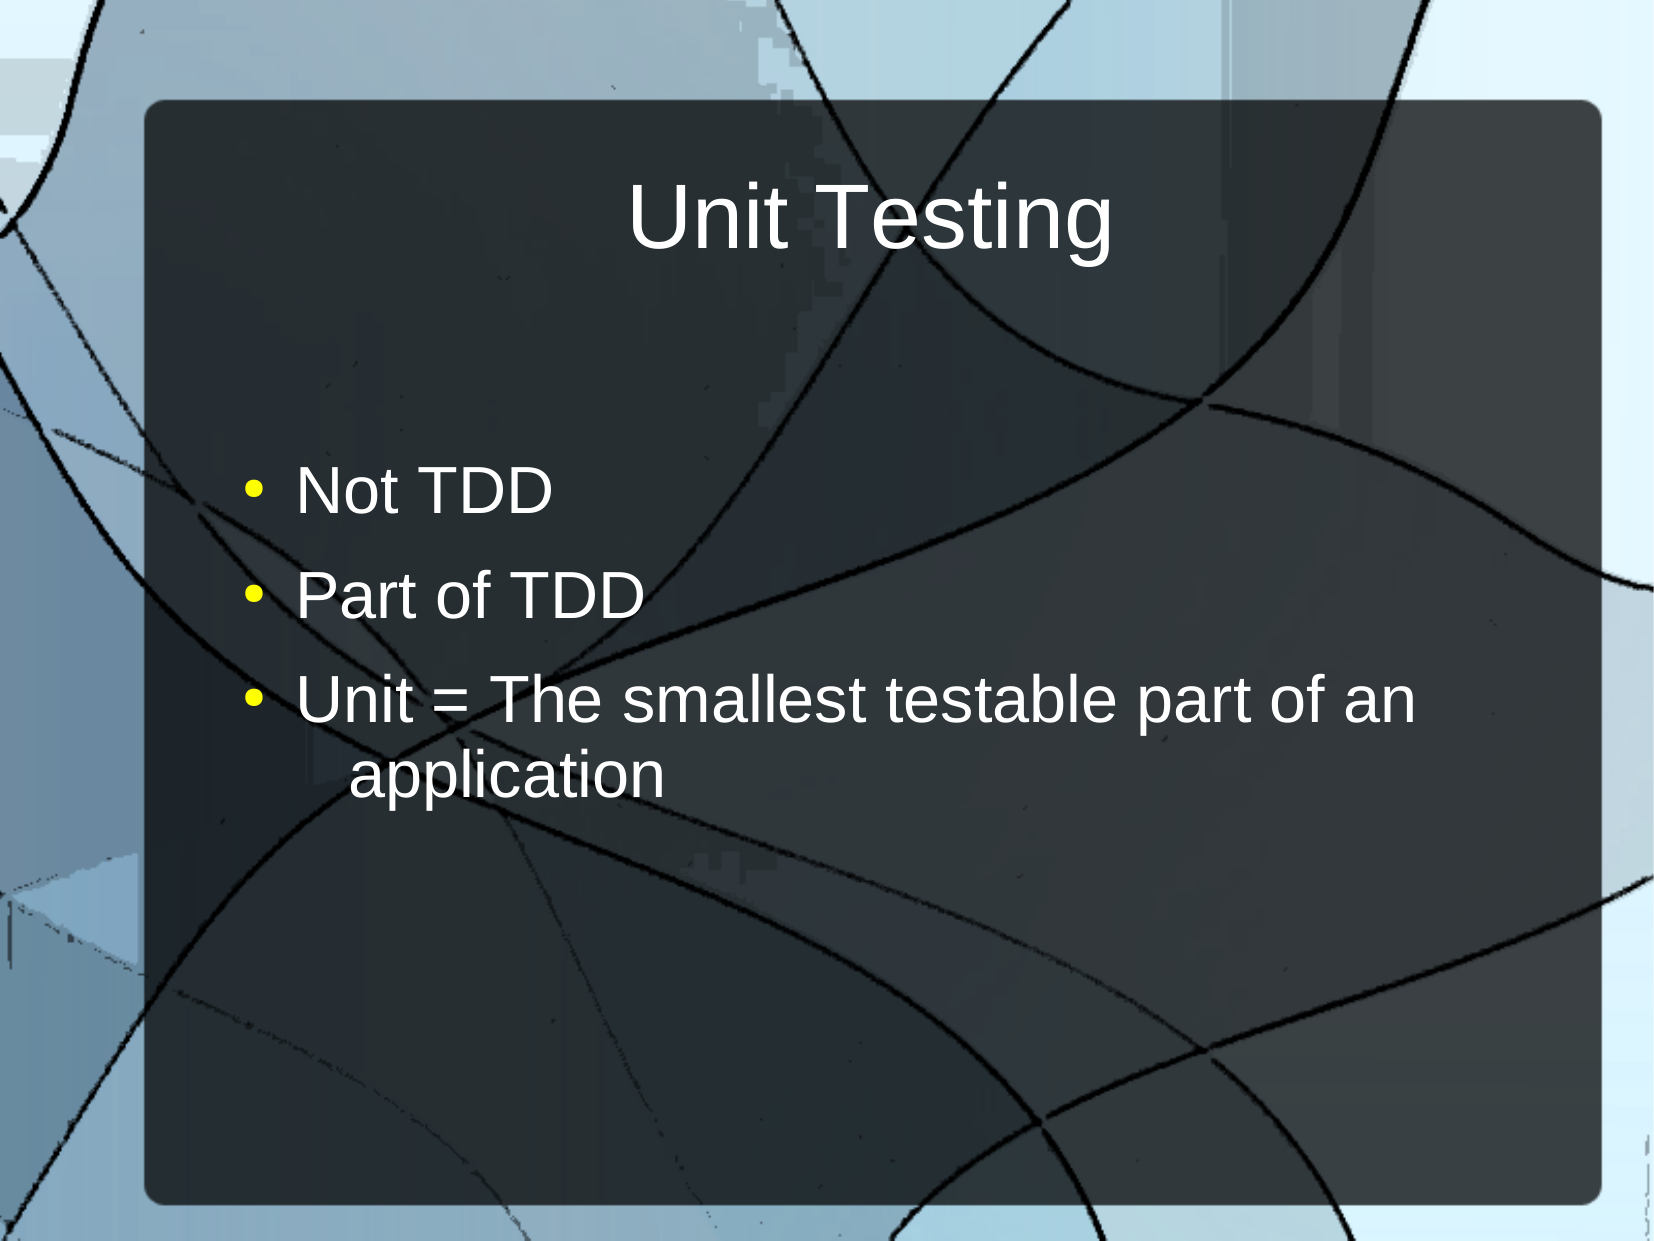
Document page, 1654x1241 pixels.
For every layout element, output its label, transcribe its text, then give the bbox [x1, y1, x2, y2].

list Not TDD Part of TDD Unit = The smallest testable part of an application [206, 349, 1571, 1034]
picture [0, 0, 1654, 1241]
title Unit Testing [159, 108, 1583, 325]
